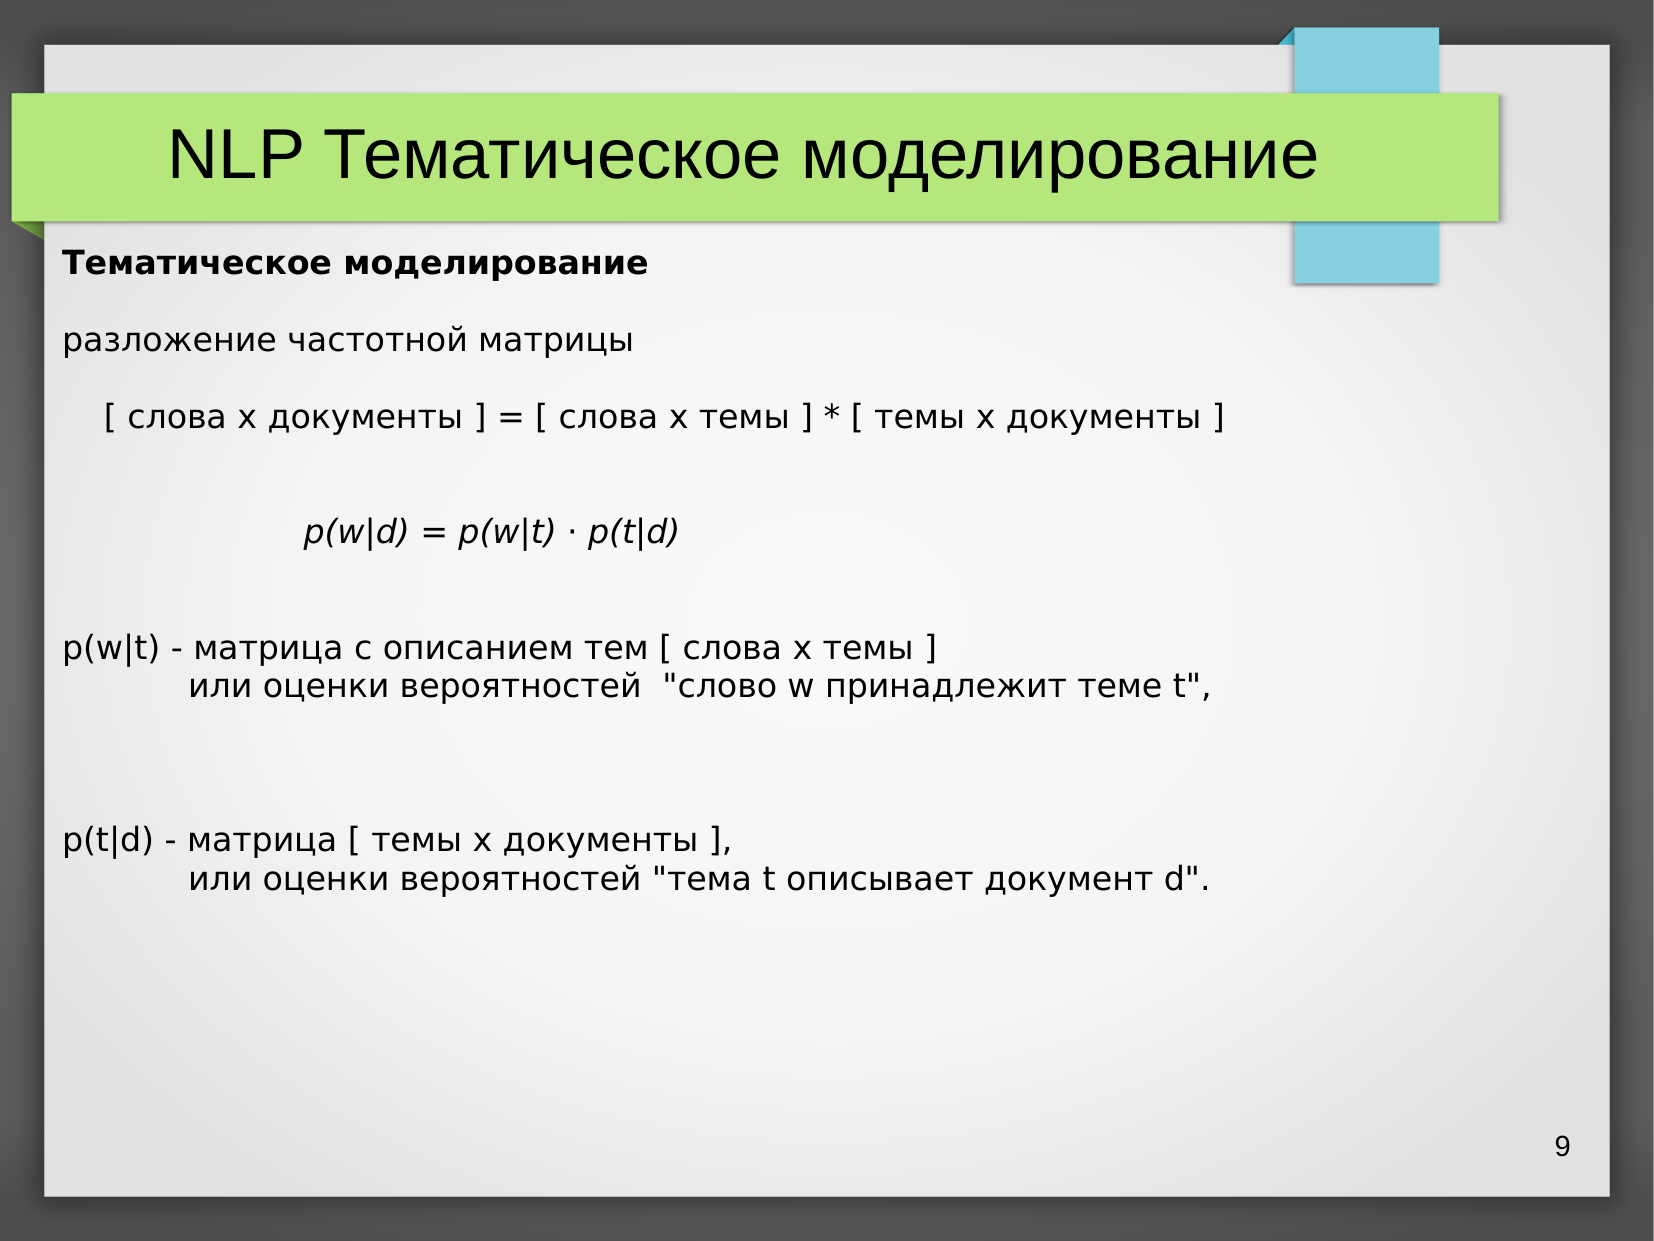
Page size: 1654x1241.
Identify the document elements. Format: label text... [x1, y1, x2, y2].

text_box Тематическое моделирование разложение частотной матрицы [ слова x документы ] = [ слова х темы ] * [ темы х документы ] p(w|d) = p(w|t) ⋅ p(t|d) p(w|t) - матрица с описанием тем [ слова х темы ] или оценки вероятностей "слово w принадлежит теме t", p(t|d) - матрица [ темы х документы ], или оценки вероятностей "тема t описывает документ d". [47, 236, 1335, 934]
title NLP Тематическое моделирование [82, 113, 1406, 194]
picture [0, 0, 1654, 1241]
